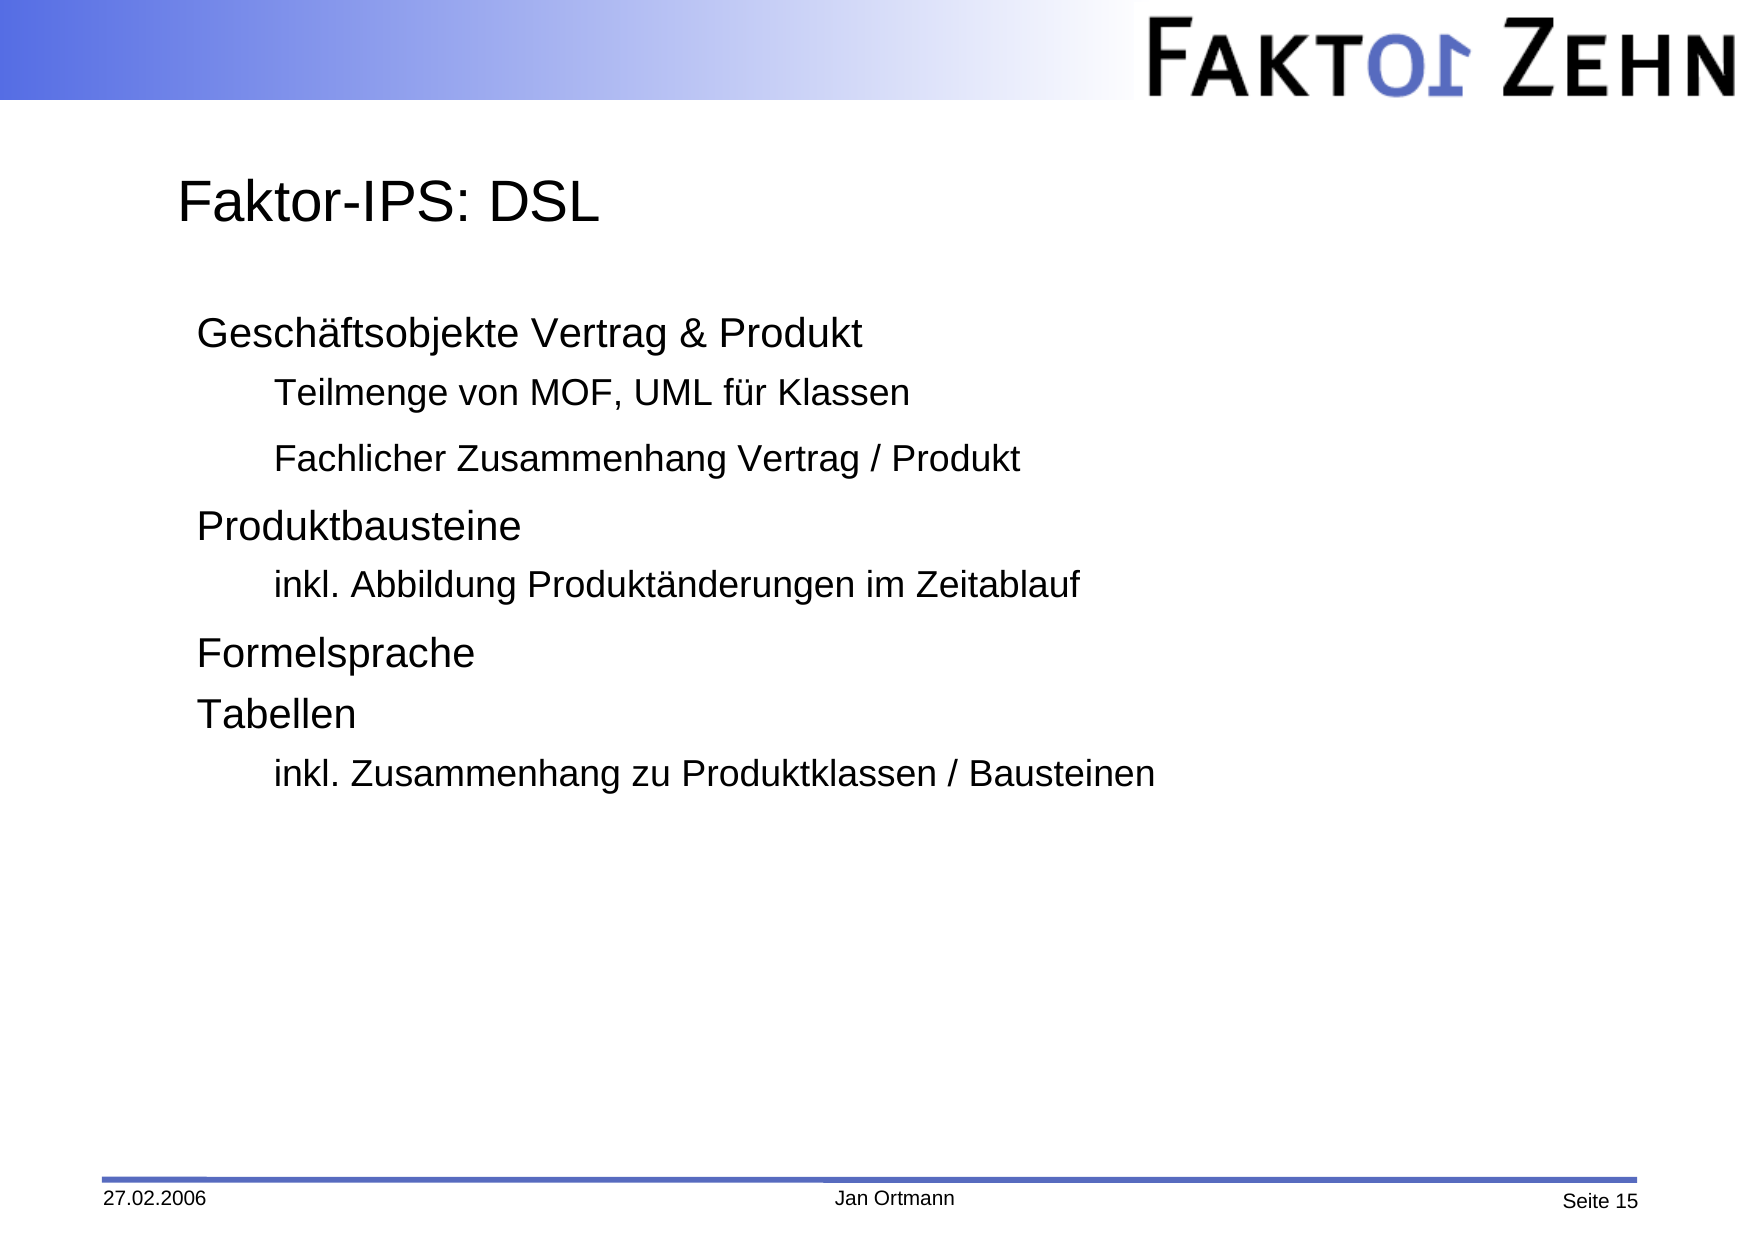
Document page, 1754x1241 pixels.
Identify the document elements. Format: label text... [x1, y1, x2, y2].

picture [1133, 2, 1749, 105]
title Faktor-IPS: DSL [177, 135, 1574, 266]
list Geschäftsobjekte Vertrag & Produkt Teilmenge von MOF, UML für Klassen Fachlicher Zusammenhang Vertrag / Produkt Produktbausteine inkl. Abbildung Produktänderungen im Zeitablauf Formelsprache Tabellen inkl. Zusammenhang zu Produktklassen / Bausteinen [179, 310, 1576, 1123]
